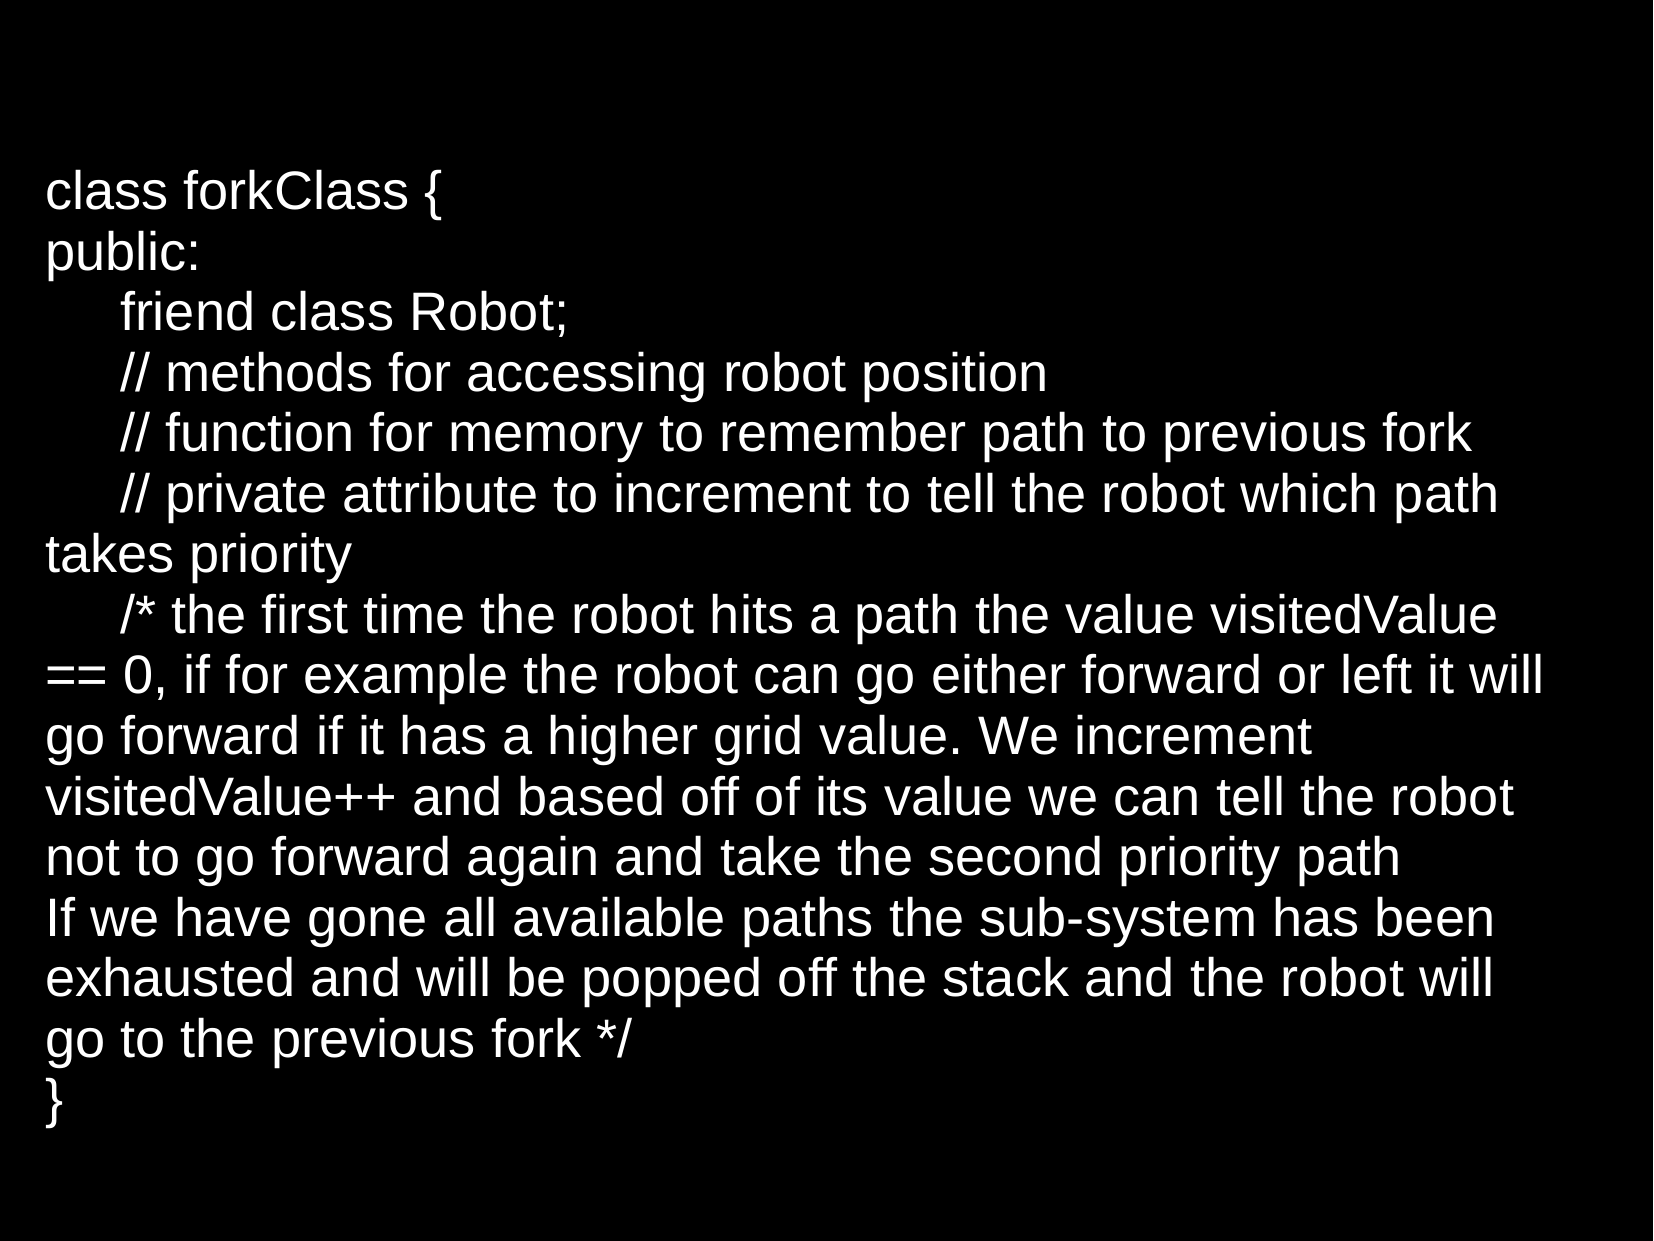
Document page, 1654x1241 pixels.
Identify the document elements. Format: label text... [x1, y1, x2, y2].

subtitle class forkClass { public: friend class Robot; // methods for accessing robot position // function for memory to remember path to previous fork // private attribute to increment to tell the robot which path takes priority /* the first time the robot hits a path the value visitedValue == 0, if for example the robot can go either forward or left it will go forward if it has a higher grid value. We increment visitedValue++ and based off of its value we can tell the robot not to go forward again and take the second priority path If we have gone all available paths the sub-system has been exhausted and will be popped off the stack and the robot will go to the previous fork */ } [45, 105, 1562, 1186]
